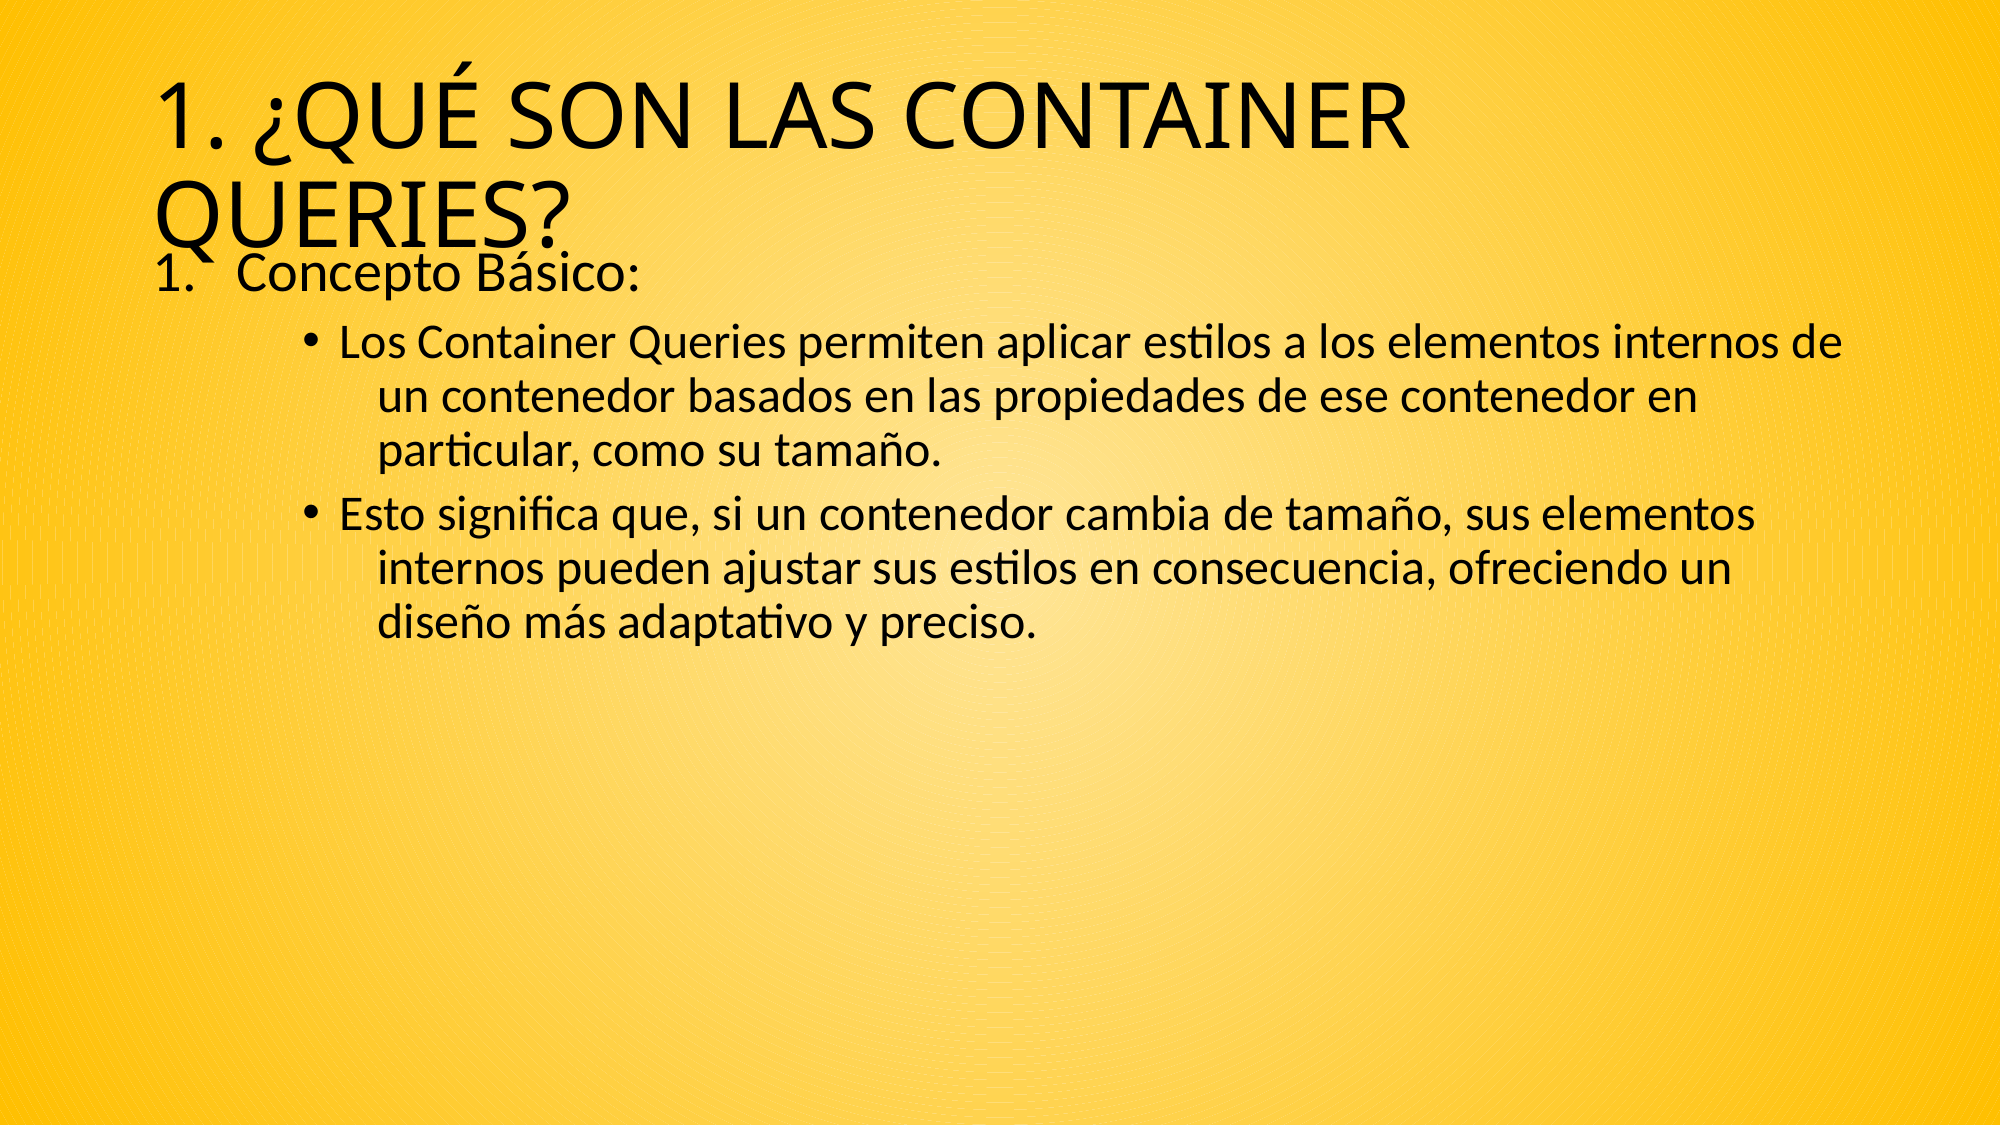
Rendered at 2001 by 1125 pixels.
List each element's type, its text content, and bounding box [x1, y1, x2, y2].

list Concepto Básico: Los Container Queries permiten aplicar estilos a los elementos internos de un contenedor basados en las propiedades de ese contenedor en particular, como su tamaño. Esto significa que, si un contenedor cambia de tamaño, sus elementos internos pueden ajustar sus estilos en consecuencia, ofreciendo un diseño más adaptativo y preciso. [137, 234, 1863, 1085]
title 1. ¿QUÉ SON LAS CONTAINER QUERIES? [137, 59, 1863, 234]
